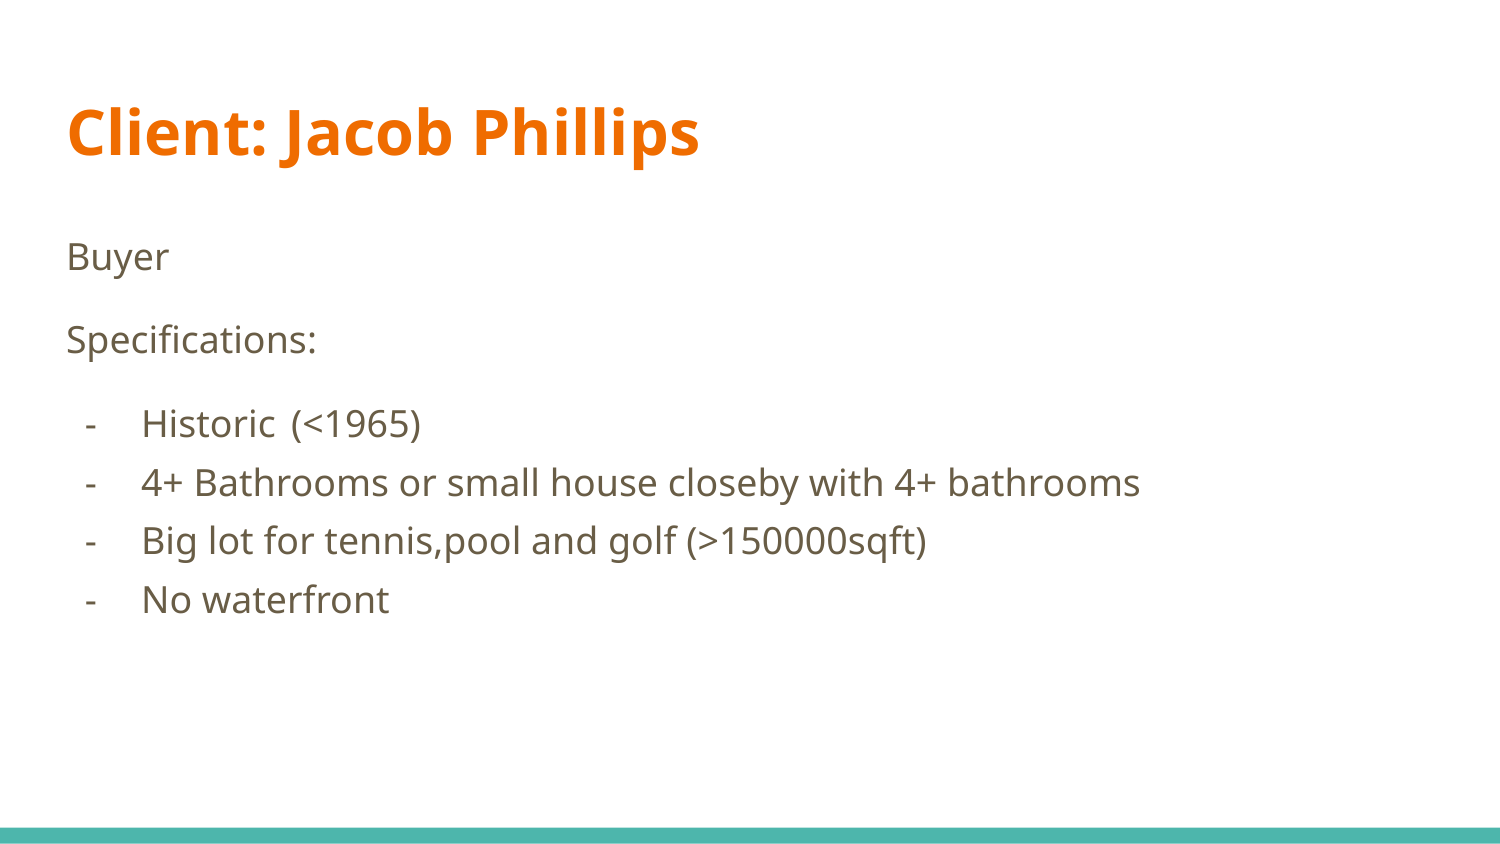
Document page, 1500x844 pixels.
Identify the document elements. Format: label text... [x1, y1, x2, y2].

title Client: Jacob Phillips [51, 72, 1449, 189]
list Buyer Specifications: Historic (<1965) 4+ Bathrooms or small house closeby with 4+ bathrooms Big lot for tennis,pool and golf (>150000sqft) No waterfront [51, 207, 1449, 750]
